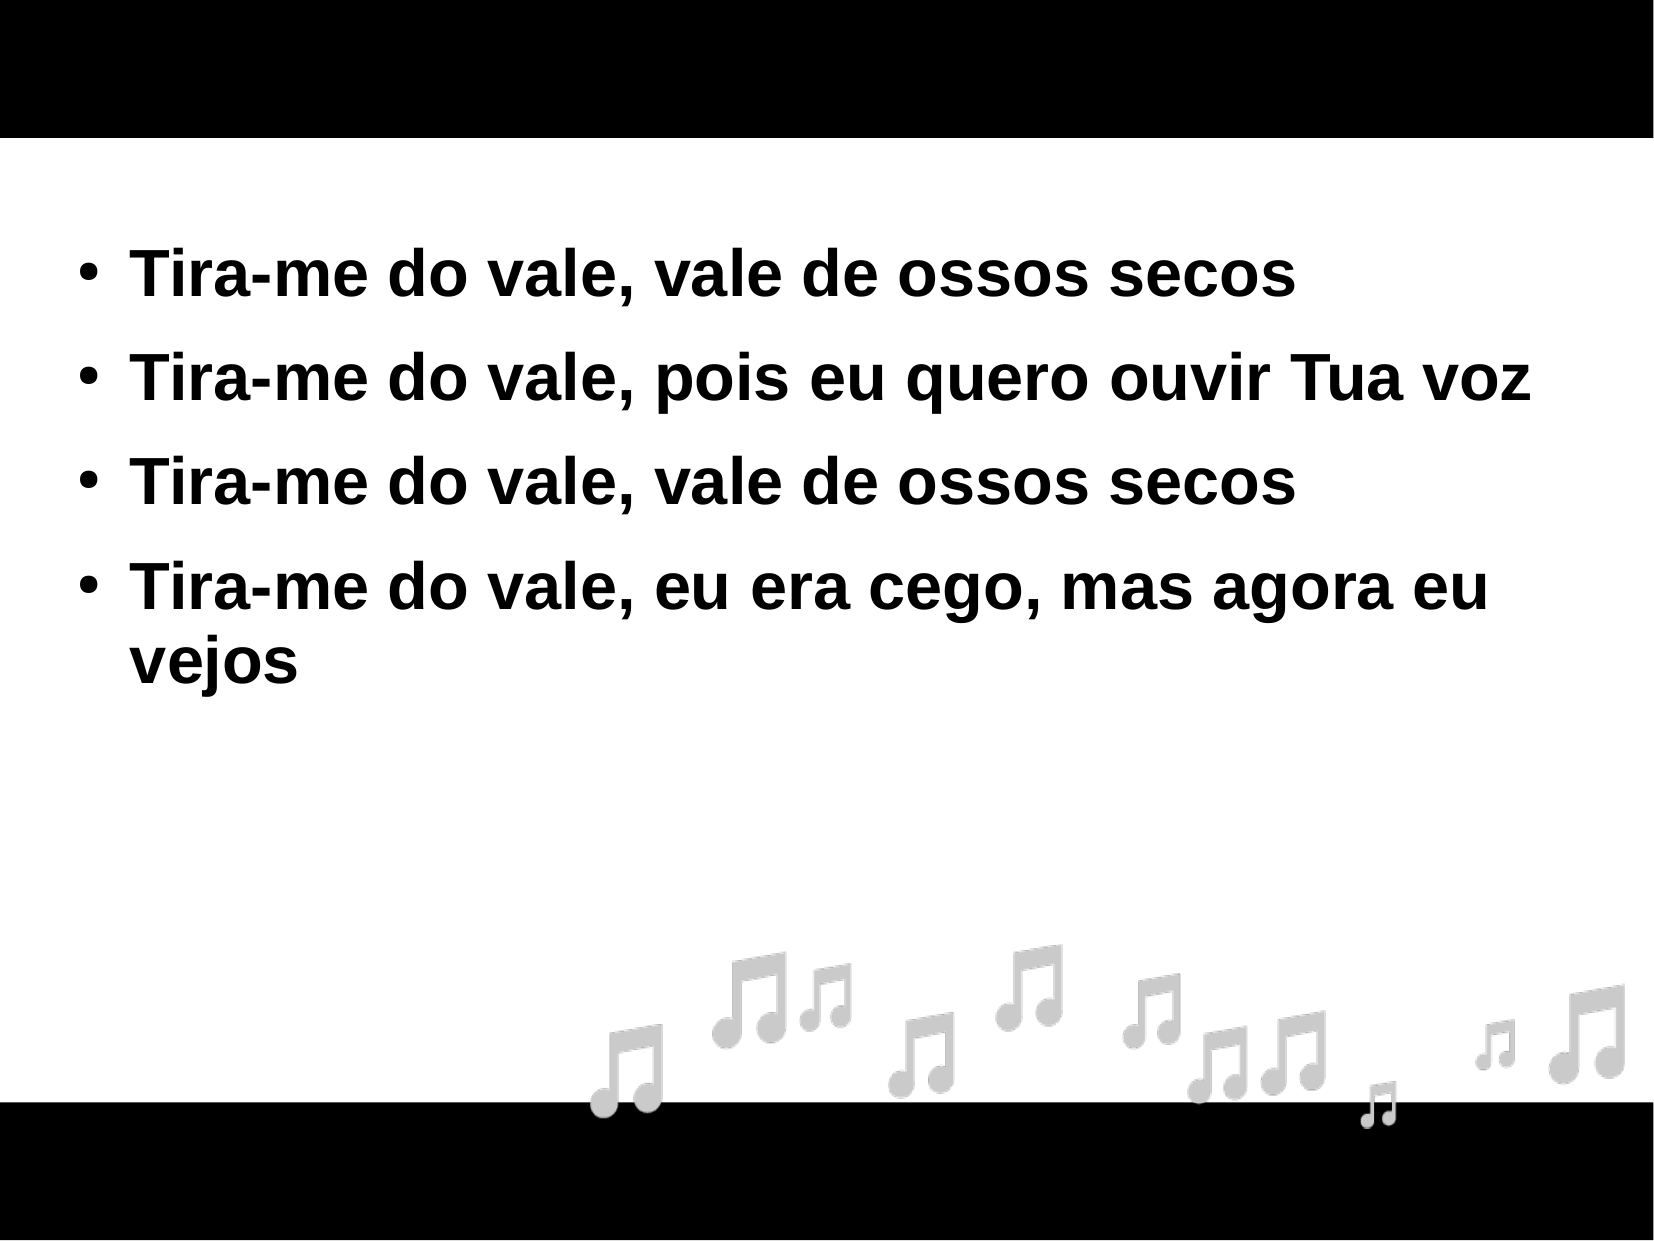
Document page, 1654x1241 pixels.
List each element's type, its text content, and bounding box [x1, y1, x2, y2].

list Tira-me do vale, vale de ossos secos Tira-me do vale, pois eu quero ouvir Tua voz Tira-me do vale, vale de ossos secos Tira-me do vale, eu era cego, mas agora eu vejos [59, 236, 1595, 1024]
